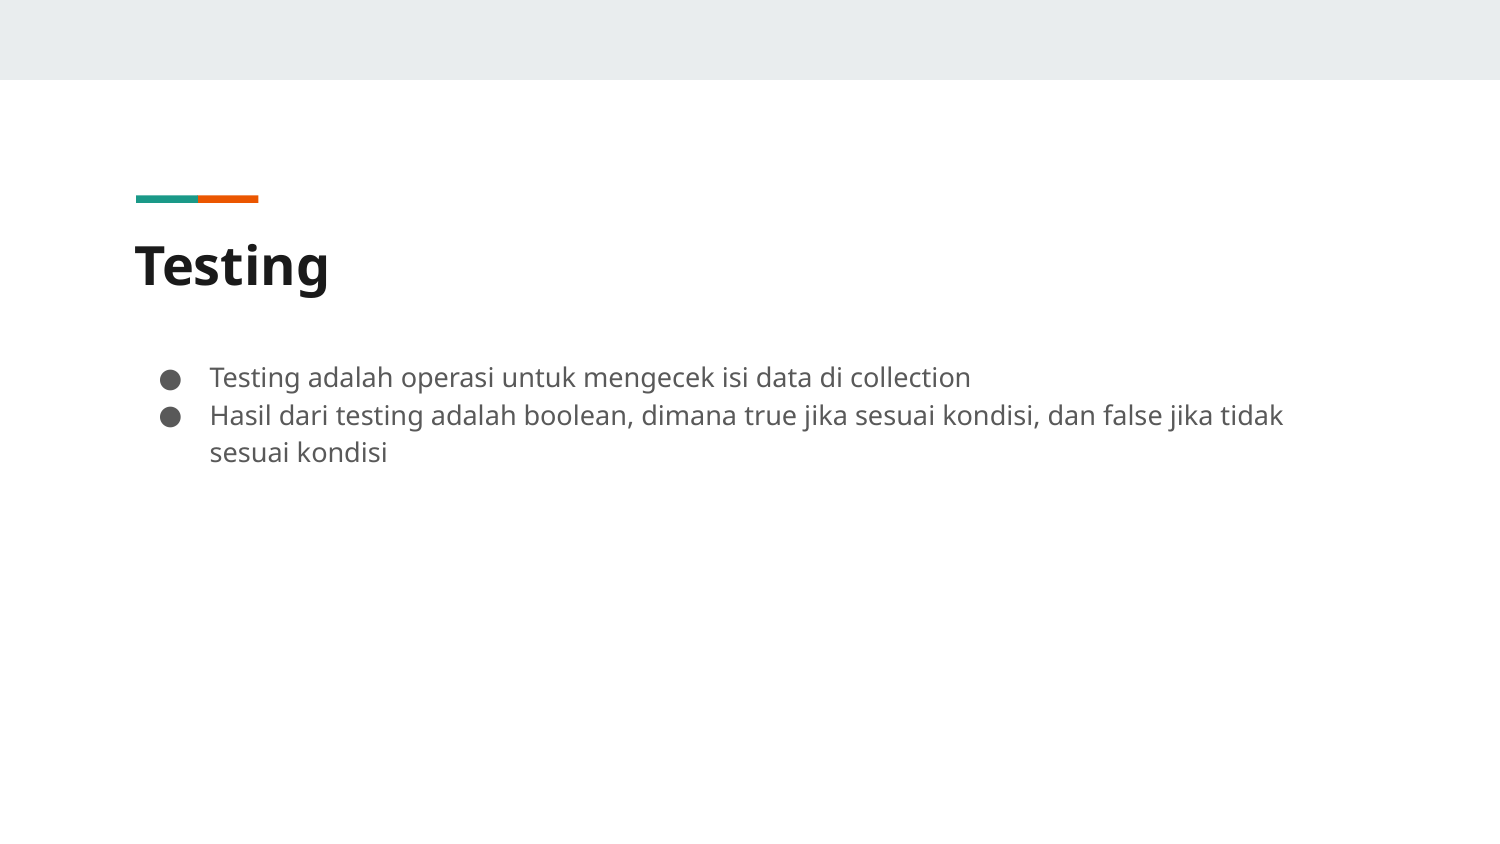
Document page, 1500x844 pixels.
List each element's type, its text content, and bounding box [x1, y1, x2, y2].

list Testing adalah operasi untuk mengecek isi data di collection Hasil dari testing adalah boolean, dimana true jika sesuai kondisi, dan false jika tidak sesuai kondisi [119, 341, 1381, 712]
title Testing [119, 216, 1381, 305]
